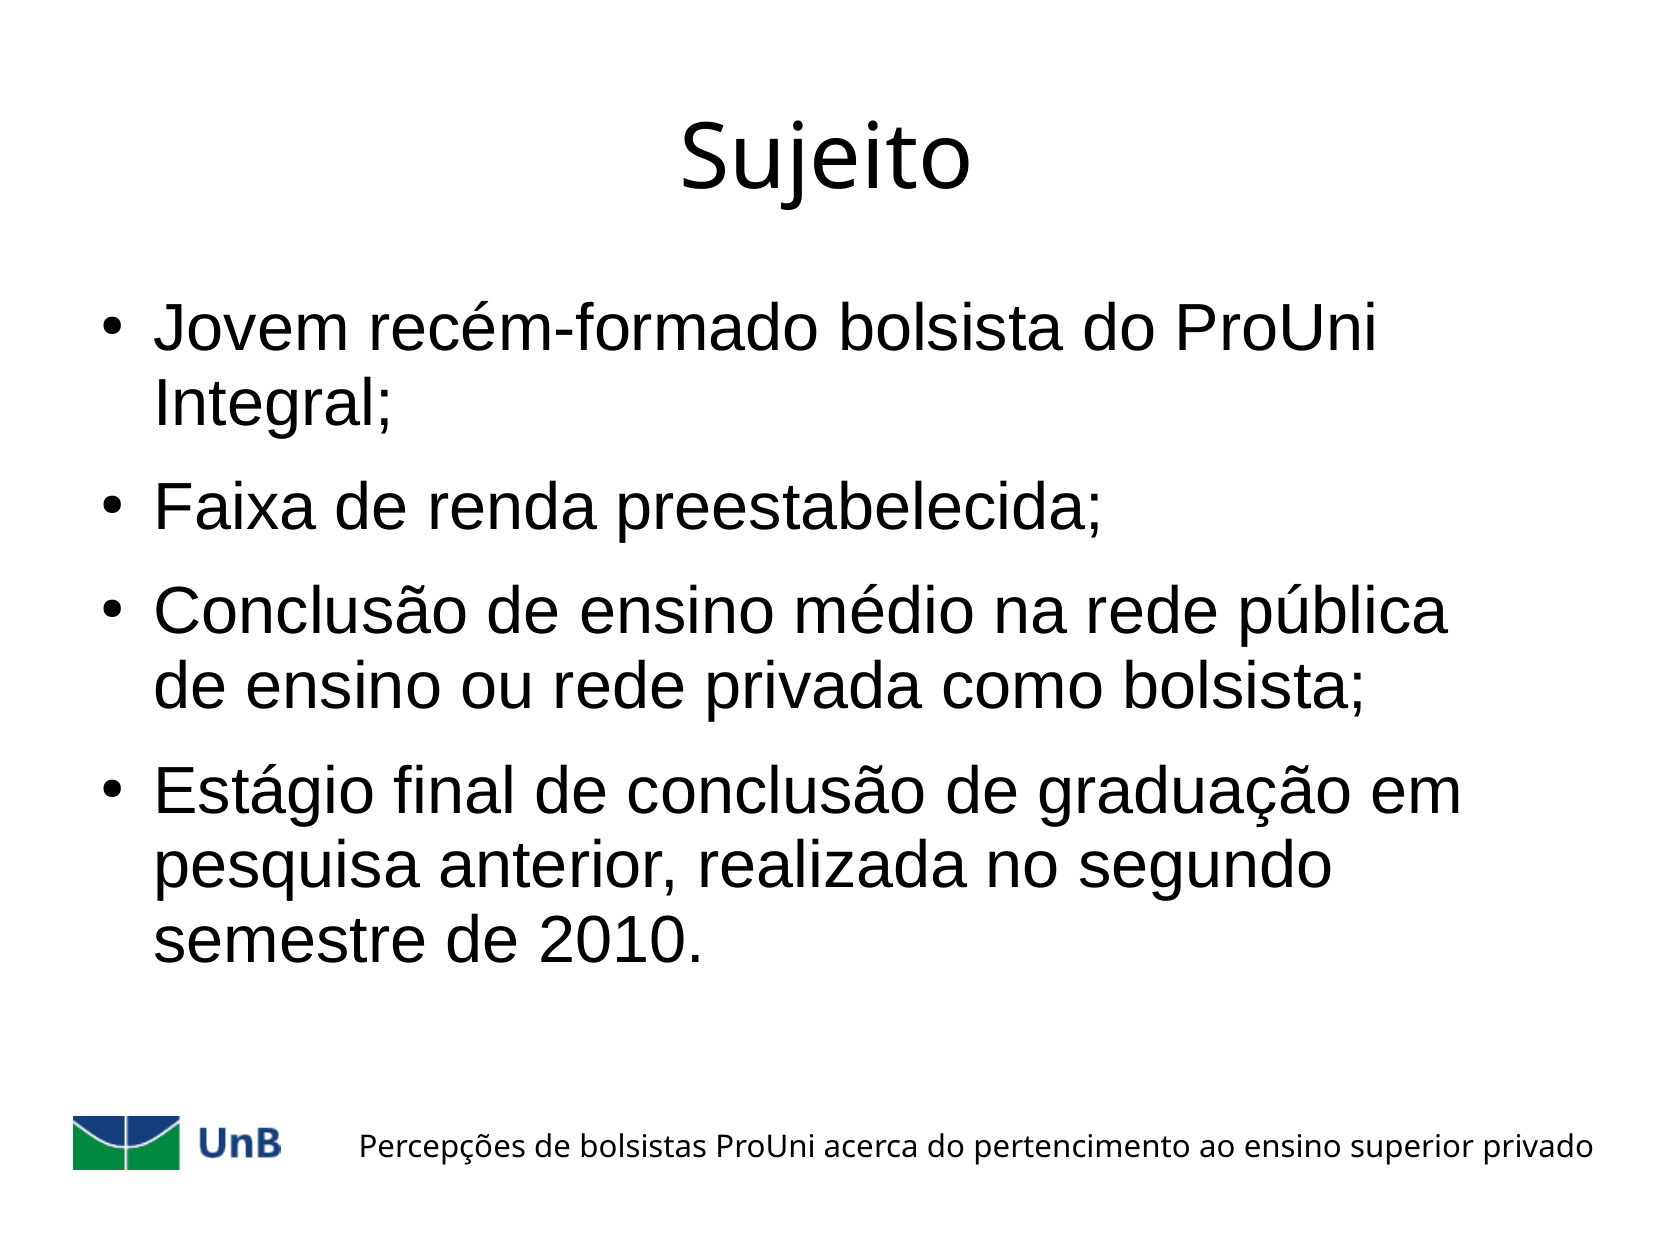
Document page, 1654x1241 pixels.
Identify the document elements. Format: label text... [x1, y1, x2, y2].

text_box Percepções de bolsistas ProUni acerca do pertencimento ao ensino superior privado [343, 1116, 1554, 1166]
title Sujeito [82, 49, 1571, 257]
list Jovem recém-formado bolsista do ProUni Integral; Faixa de renda preestabelecida; Conclusão de ensino médio na rede pública de ensino ou rede privada como bolsista; Estágio final de conclusão de graduação em pesquisa anterior, realizada no segundo semestre de 2010. [82, 290, 1538, 1010]
picture [73, 1116, 281, 1170]
